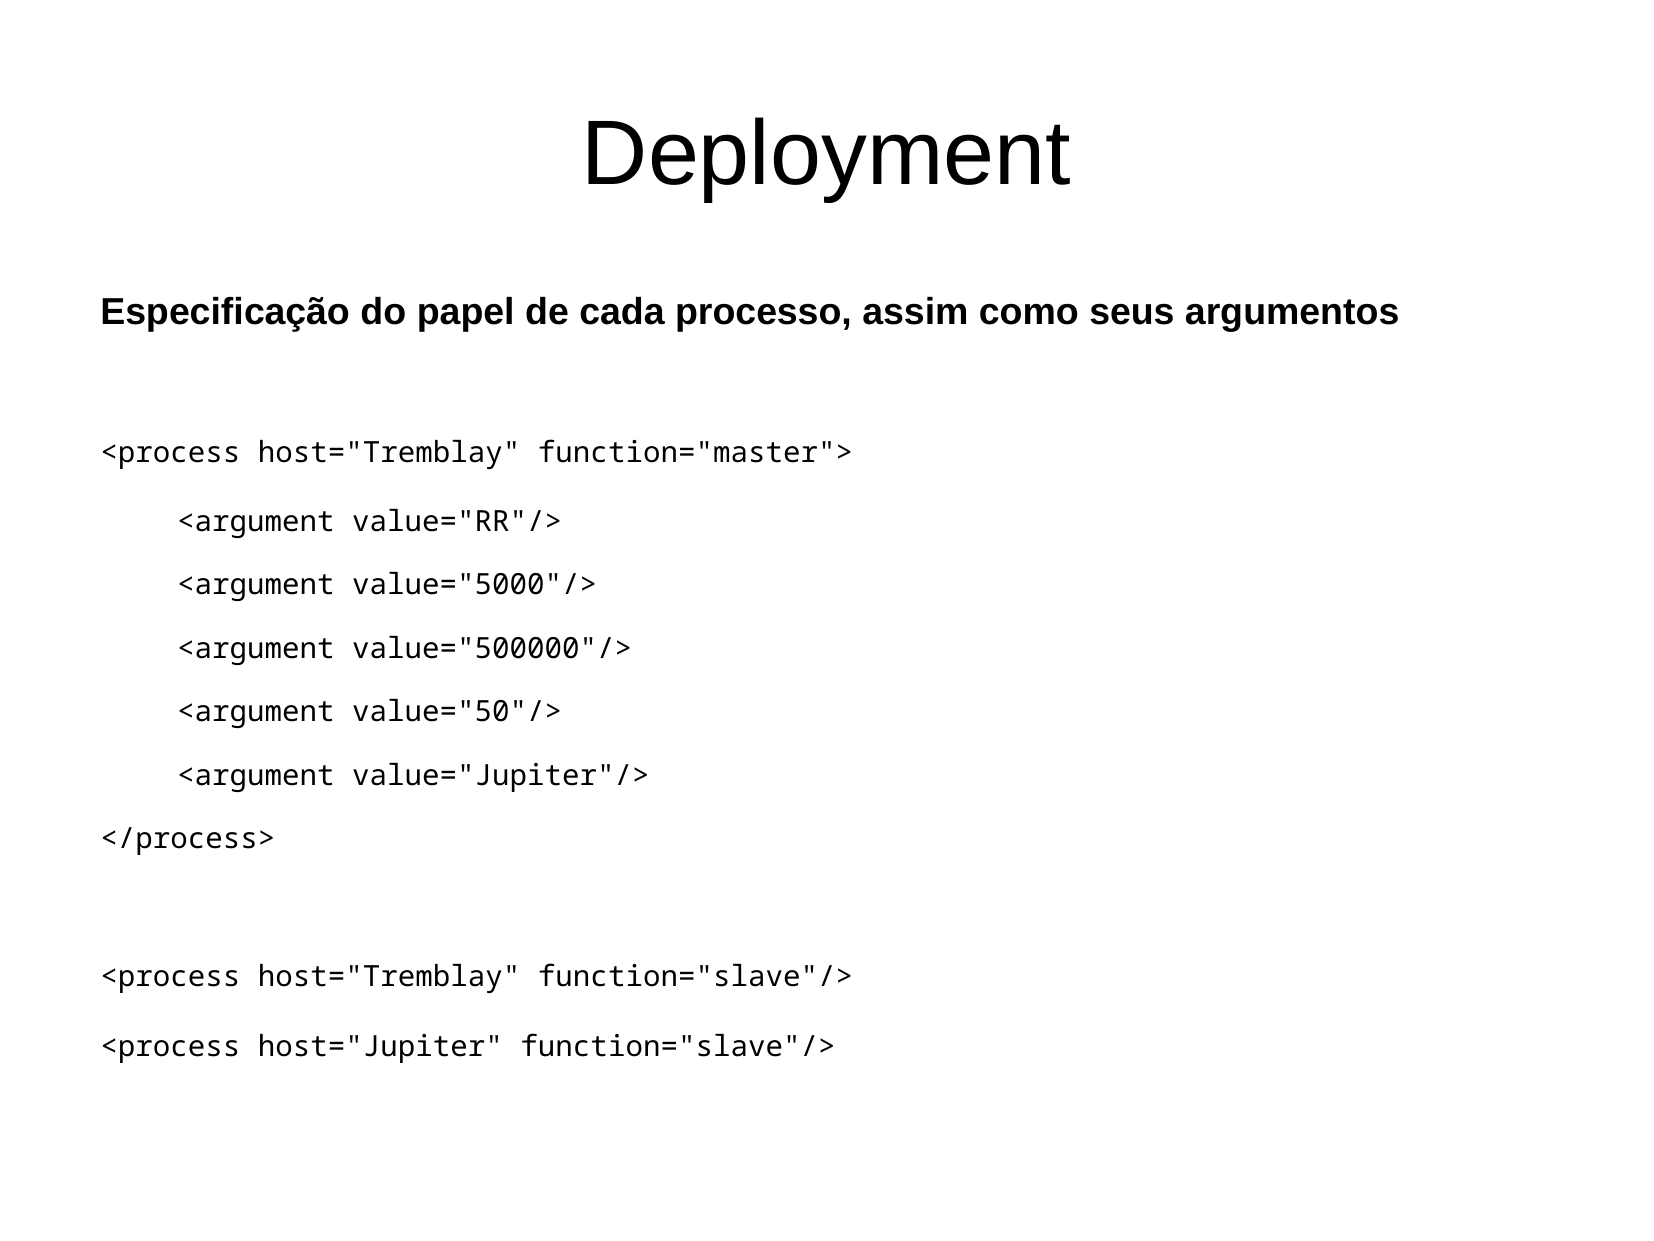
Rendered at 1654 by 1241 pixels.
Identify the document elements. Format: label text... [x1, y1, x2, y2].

list Especificação do papel de cada processo, assim como seus argumentos <process host="Tremblay" function="master"> <argument value="RR"/> <argument value="5000"/> <argument value="500000"/> <argument value="50"/> <argument value="Jupiter"/> </process> <process host="Tremblay" function="slave"/> <process host="Jupiter" function="slave"/> [82, 290, 1571, 1094]
title Deployment [82, 56, 1571, 250]
